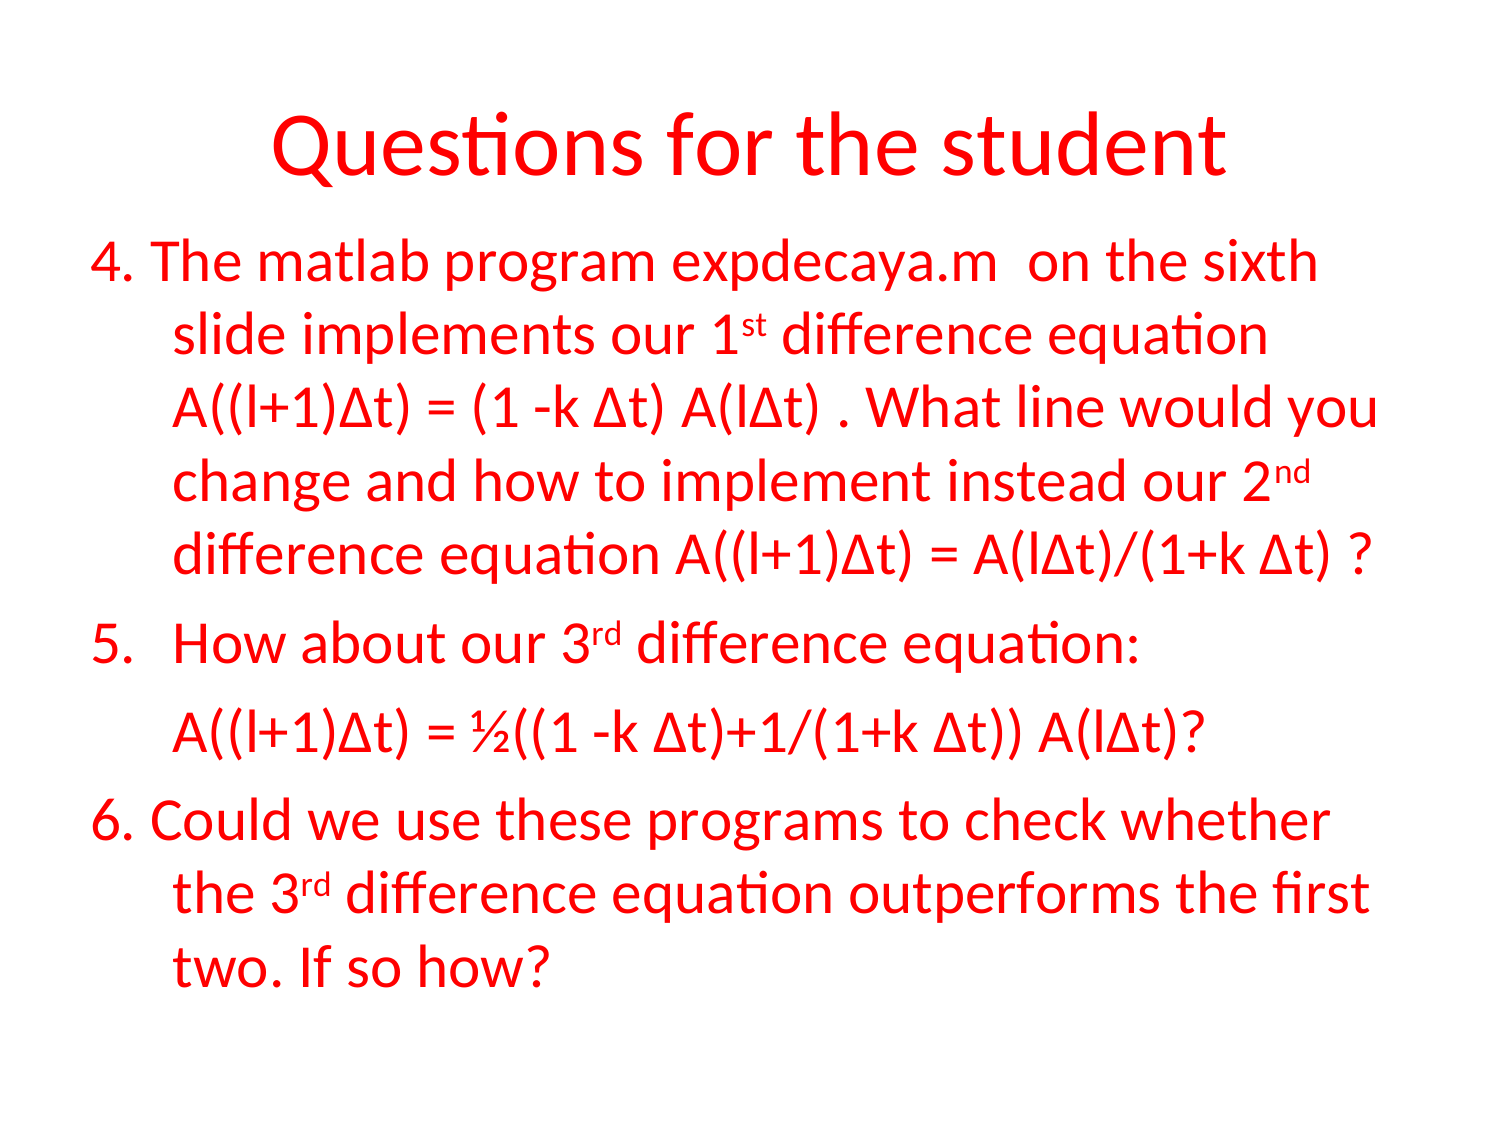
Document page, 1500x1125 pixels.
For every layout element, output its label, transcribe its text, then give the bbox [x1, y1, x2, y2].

list 4. The matlab program expdecaya.m on the sixth slide implements our 1st difference equation A((l+1)Δt) = (1 -k Δt) A(lΔt) . What line would you change and how to implement instead our 2nd difference equation A((l+1)Δt) = A(lΔt)/(1+k Δt) ? 5. How about our 3rd difference equation: A((l+1)Δt) = ½((1 -k Δt)+1/(1+k Δt)) A(lΔt)? 6. Could we use these programs to check whether the 3rd difference equation outperforms the first two. If so how? [75, 212, 1426, 1075]
title Questions for the student [75, 45, 1426, 212]
